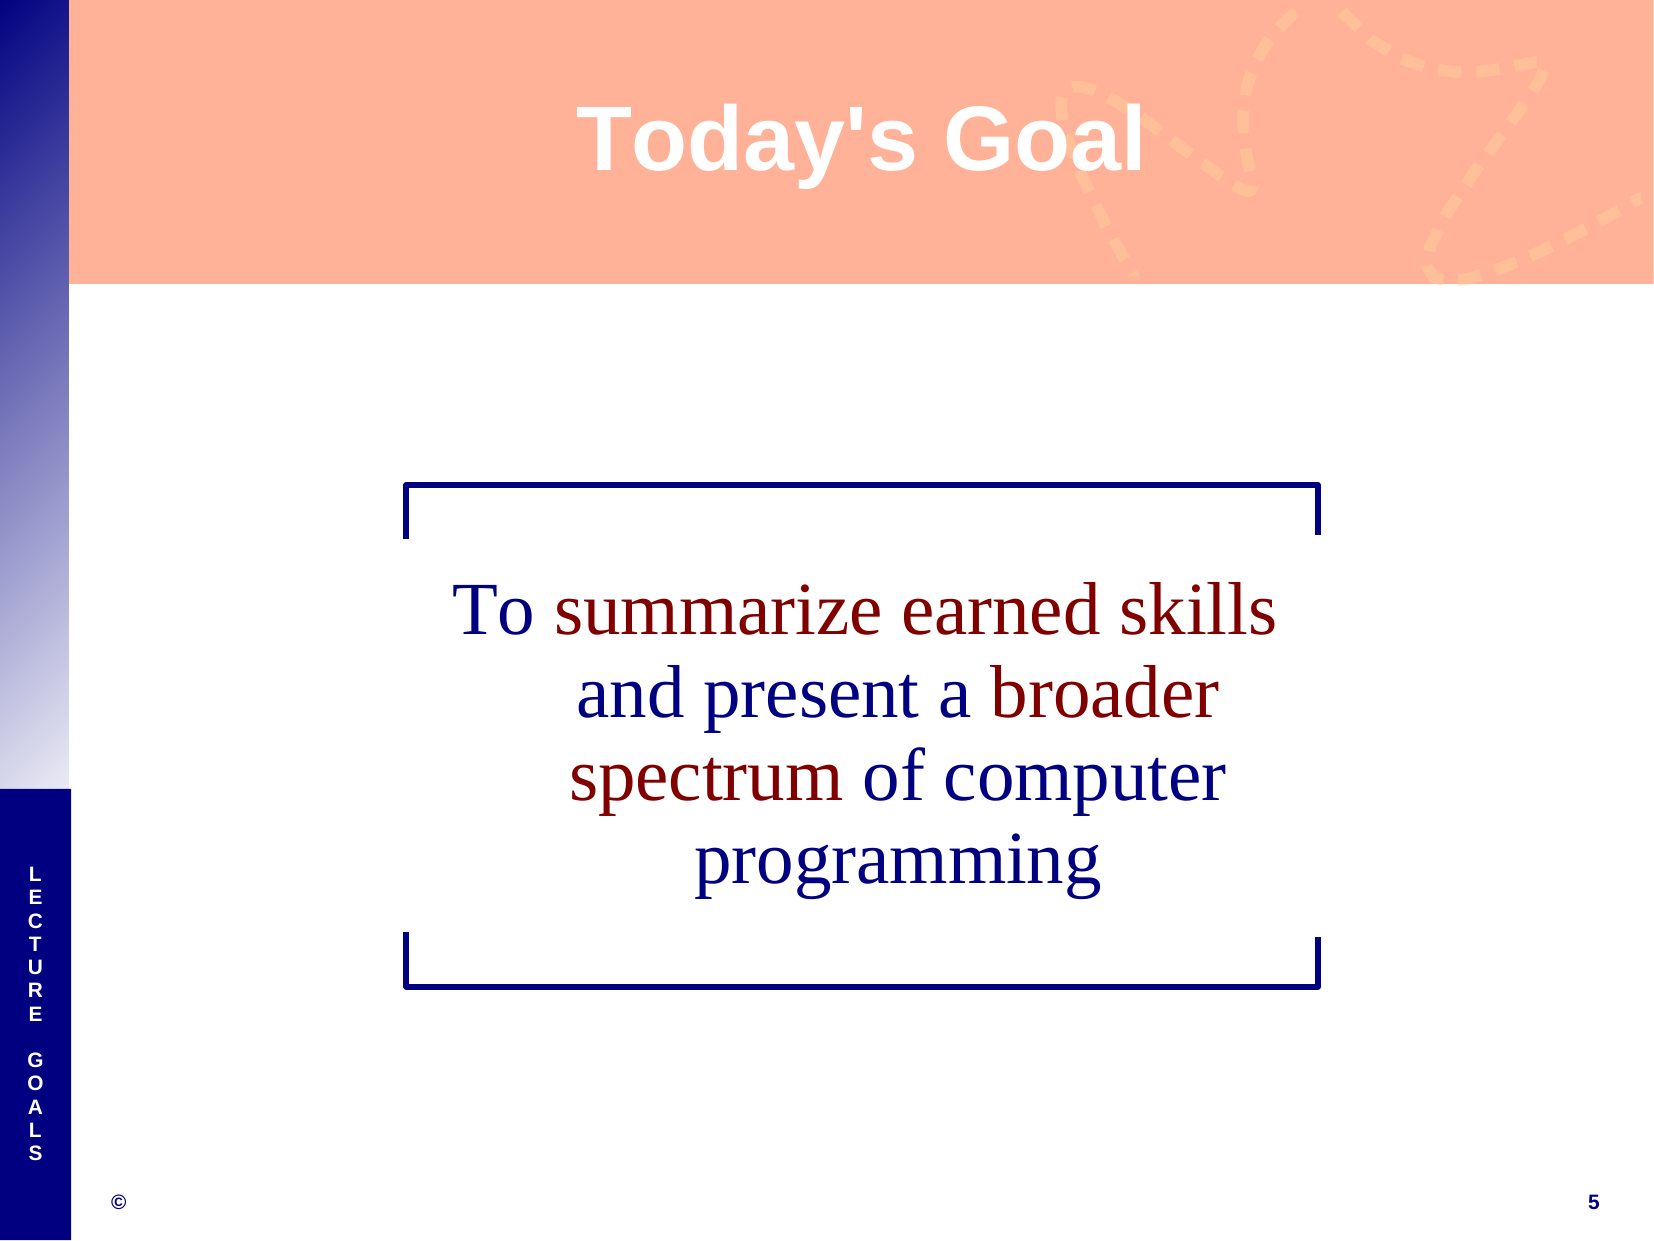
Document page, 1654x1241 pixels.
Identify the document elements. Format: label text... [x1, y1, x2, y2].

text_box L E C T U R E G O A L S [0, 787, 71, 1241]
text_box To summarize earned skills and present a broader spectrum of computer programming [422, 448, 1302, 1019]
title Today's Goal [70, 34, 1654, 242]
